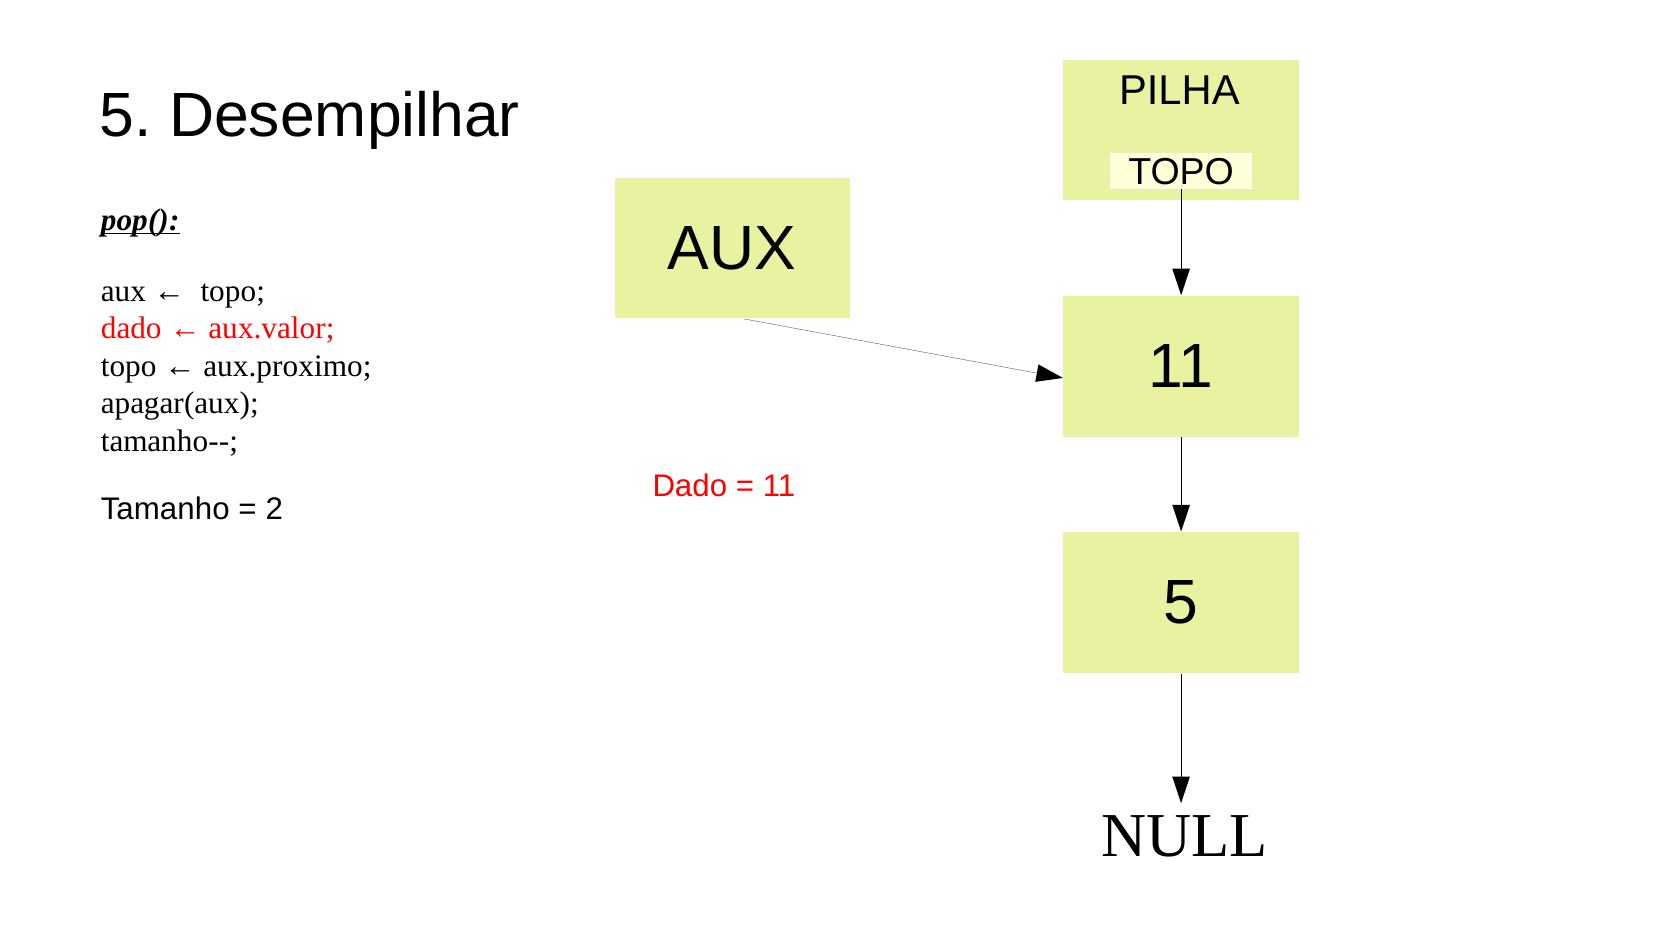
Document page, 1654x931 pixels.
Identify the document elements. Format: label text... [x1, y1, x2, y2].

text_box AUX [614, 177, 851, 319]
text_box [1062, 59, 1300, 201]
text_box 5 [1062, 531, 1300, 674]
text_box TOPO [1110, 153, 1252, 189]
title 5. Desempilhar [82, 37, 1571, 193]
text_box 11 [1062, 295, 1300, 438]
text_box NULL [1086, 793, 1288, 875]
text_box Tamanho = 2 [86, 503, 301, 534]
text_box pop(): aux ← topo; dado ← aux.valor; topo ← aux.proximo; apagar(aux); tamanho--; [85, 191, 508, 503]
text_box PILHA [1104, 59, 1258, 121]
text_box Dado = 11 [637, 460, 853, 511]
